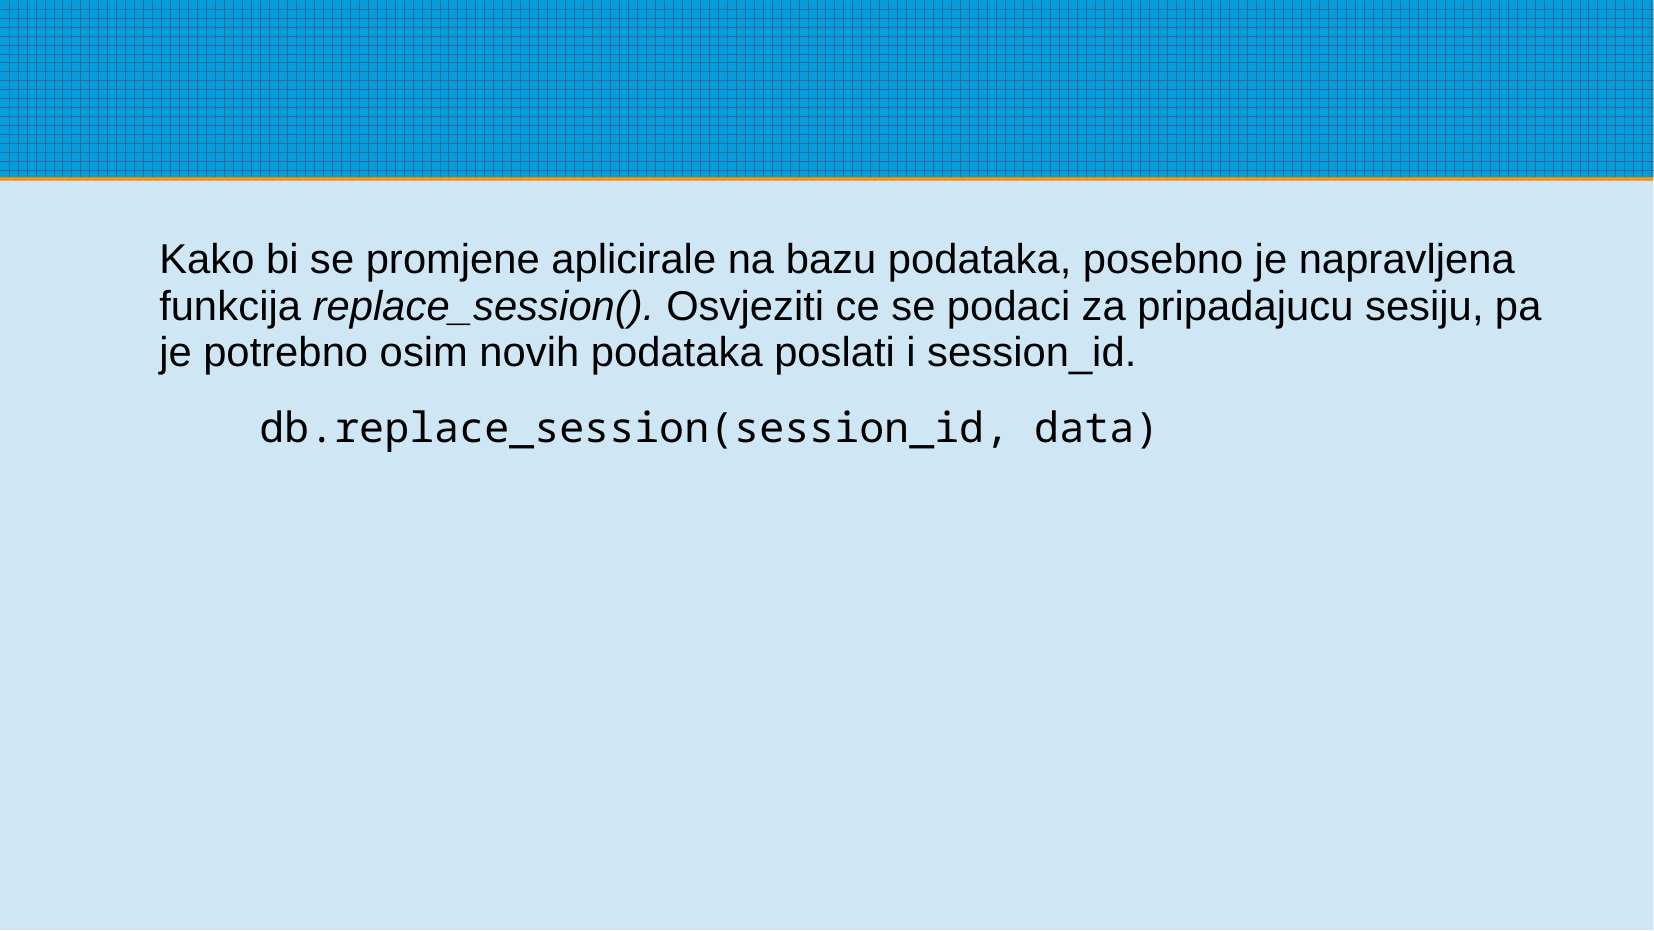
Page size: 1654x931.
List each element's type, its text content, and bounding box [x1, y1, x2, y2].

list Kako bi se promjene aplicirale na bazu podataka, posebno je napravljena funkcija replace_session(). Osvjeziti ce se podaci za pripadajucu sesiju, pa je potrebno osim novih podataka poslati i session_id. db.replace_session(session_id, data) [88, 236, 1565, 813]
